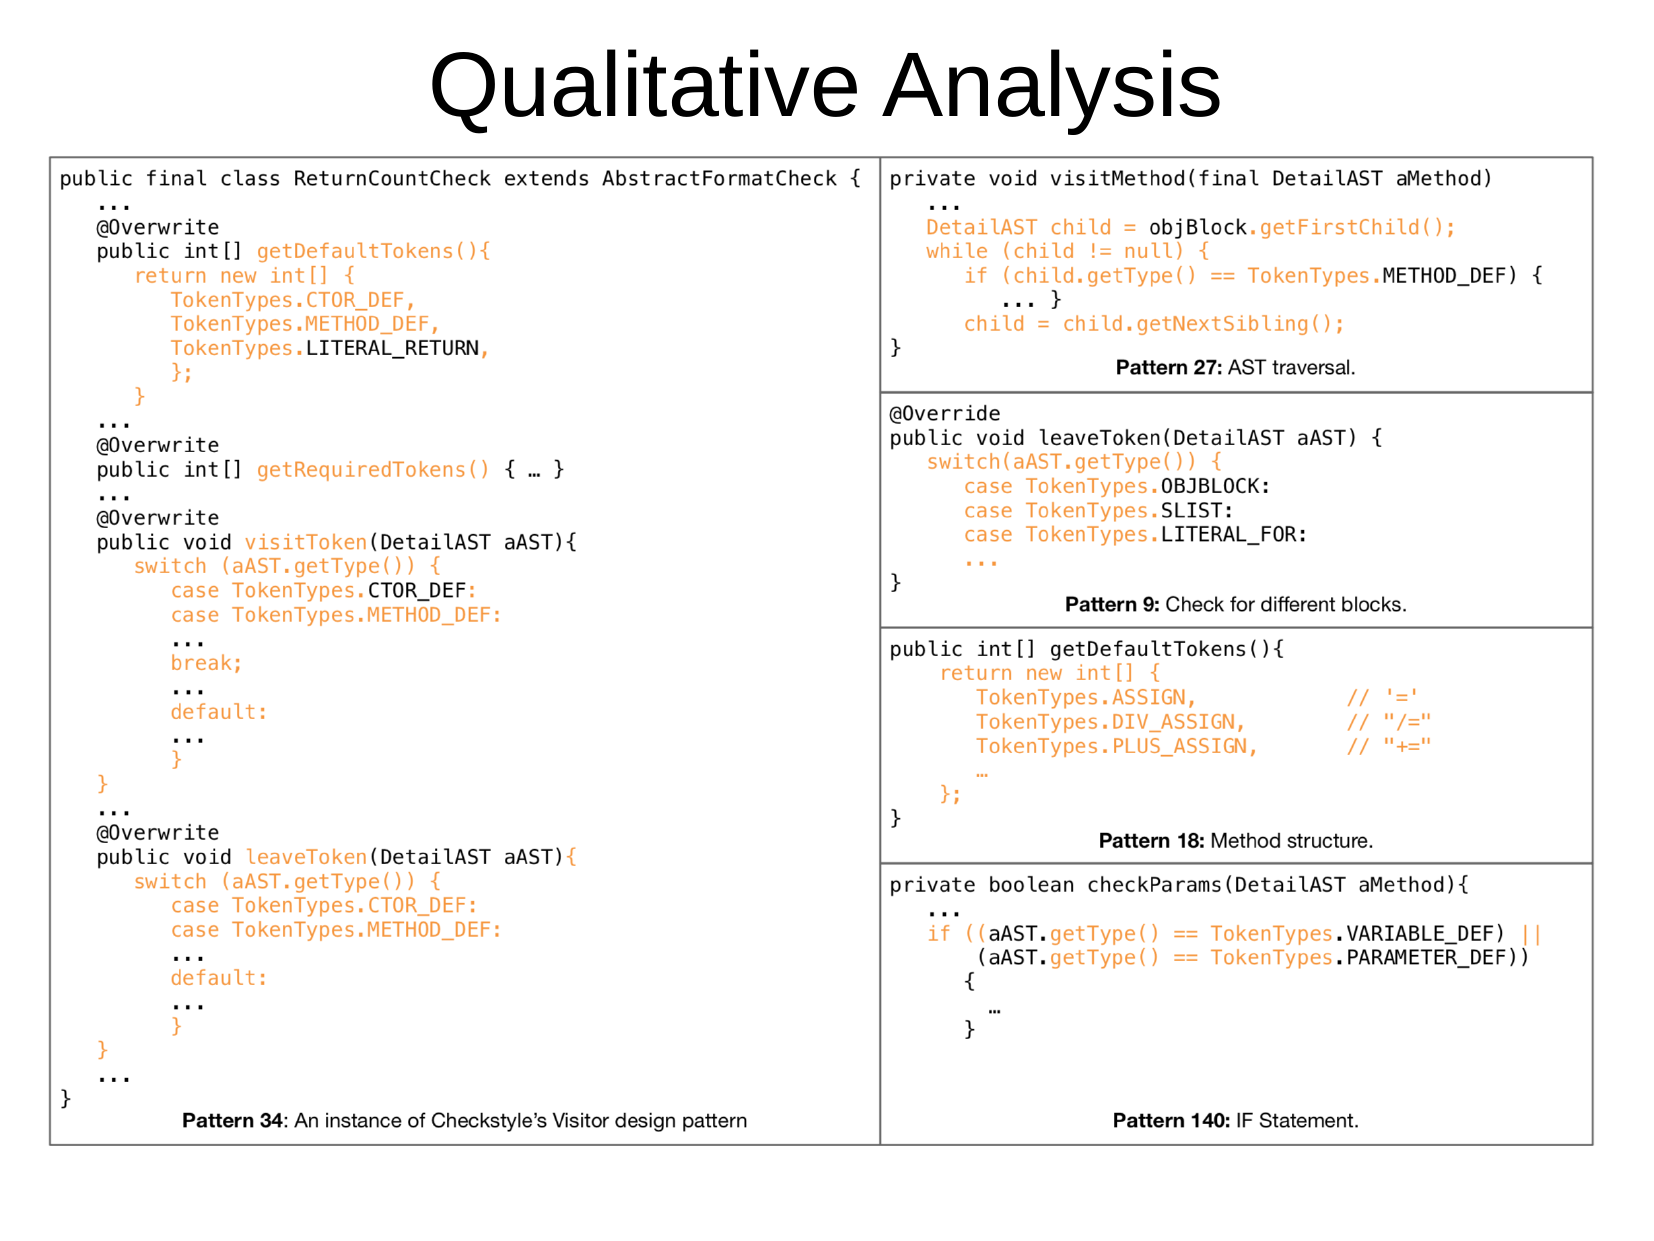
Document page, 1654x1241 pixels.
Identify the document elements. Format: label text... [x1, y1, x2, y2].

title Qualitative Analysis [82, 33, 1571, 137]
picture [41, 149, 1602, 1156]
